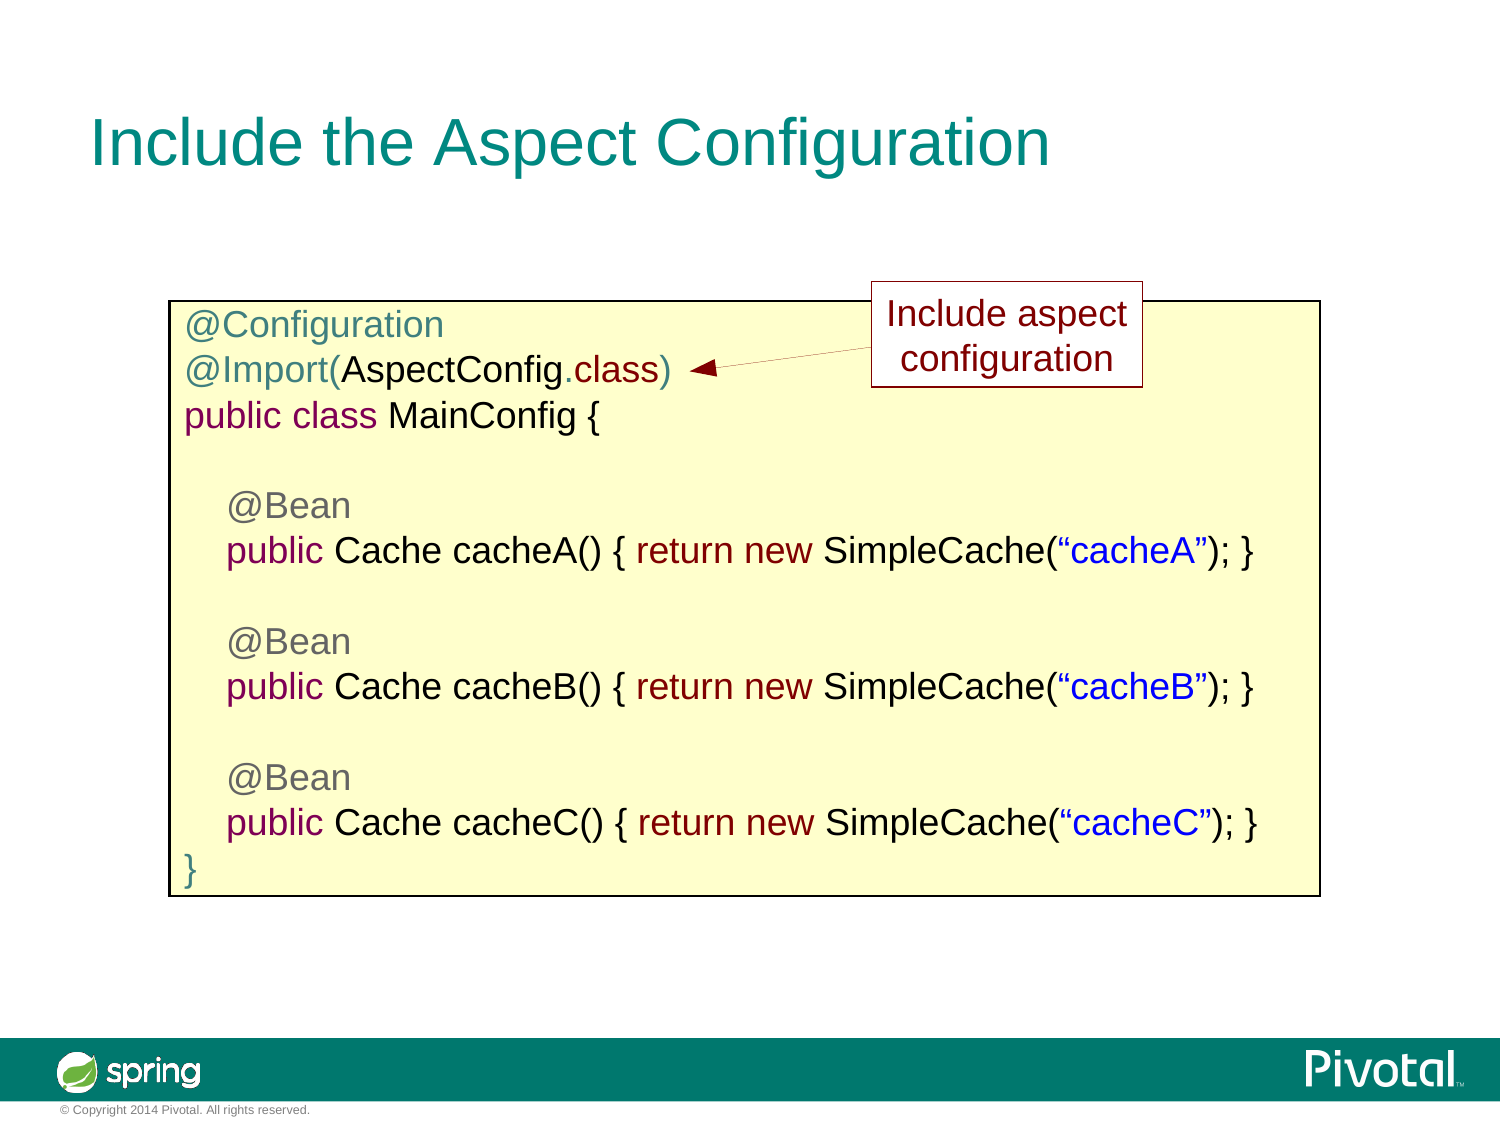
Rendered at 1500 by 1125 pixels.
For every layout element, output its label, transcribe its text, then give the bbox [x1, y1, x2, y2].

text_box Include aspect configuration [871, 281, 1143, 387]
text_box @Configuration @Import(AspectConfig.class) public class MainConfig { @Bean public Cache cacheA() { return new SimpleCache(“cacheA”); } @Bean public Cache cacheB() { return new SimpleCache(“cacheB”); } @Bean public Cache cacheC() { return new SimpleCache(“cacheC”); } } [169, 301, 1321, 897]
picture [1306, 1050, 1464, 1087]
picture [32, 1041, 210, 1103]
title Include the Aspect Configuration [75, 44, 1426, 233]
